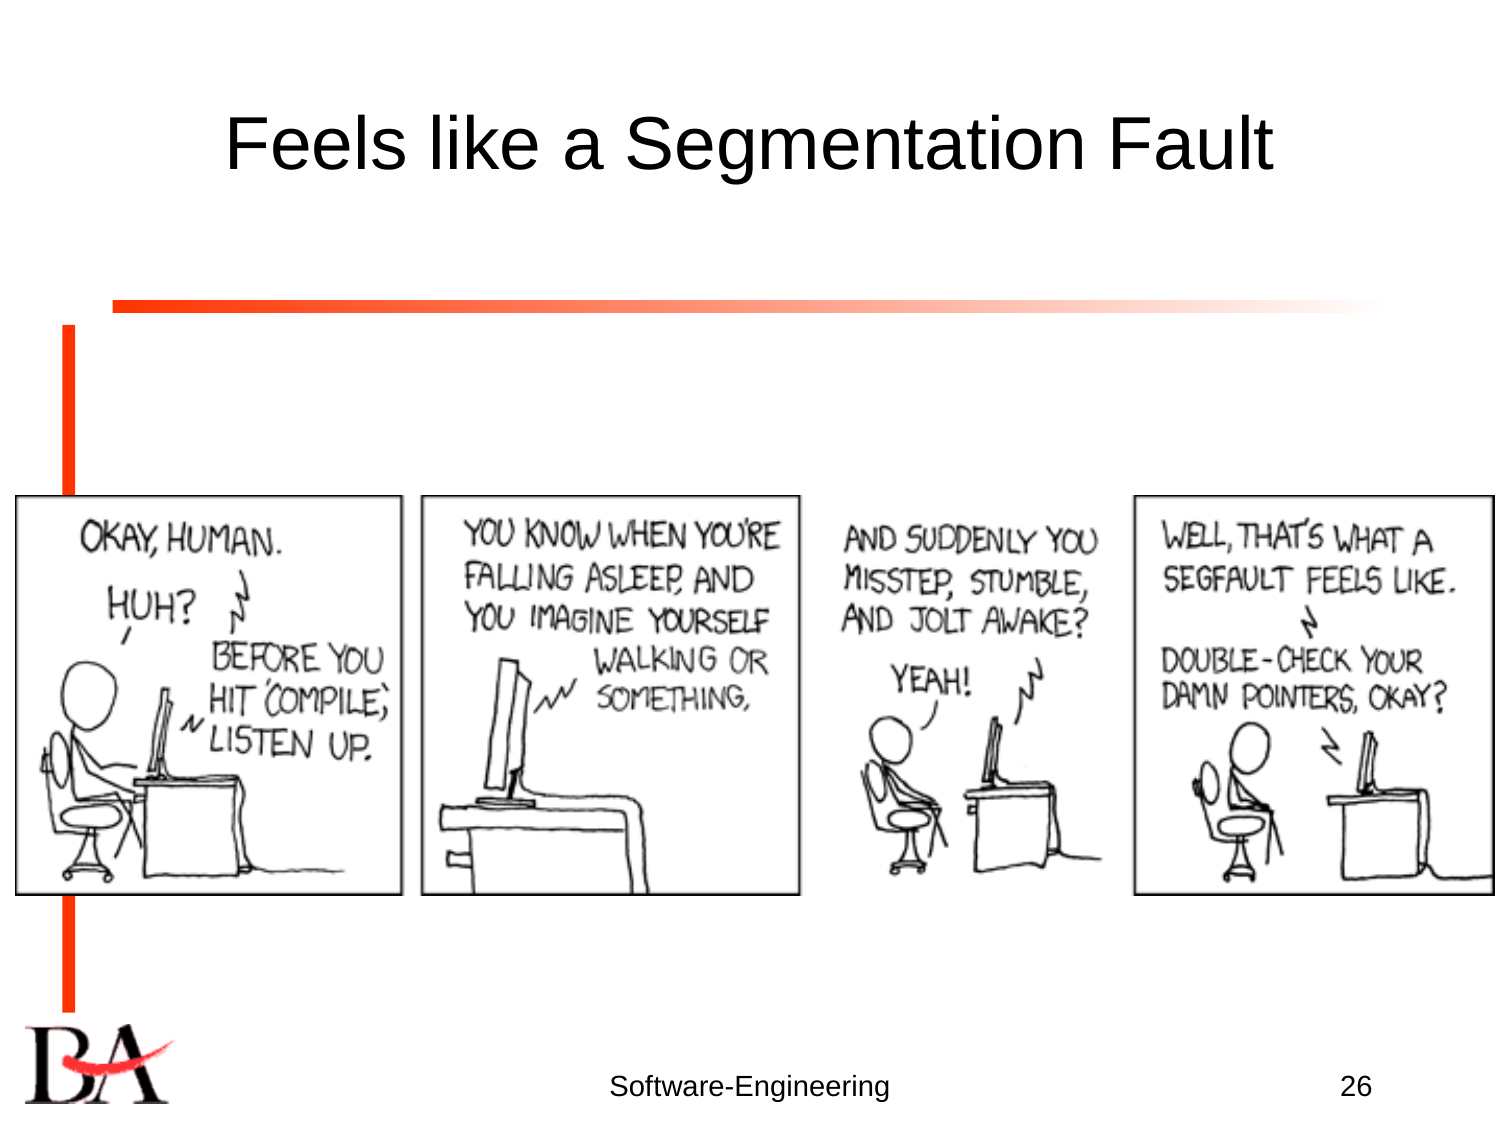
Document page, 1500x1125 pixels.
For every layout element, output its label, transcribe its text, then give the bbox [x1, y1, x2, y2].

title Feels like a Segmentation Fault [112, 28, 1388, 259]
picture [24, 1024, 175, 1104]
picture [15, 495, 1495, 896]
